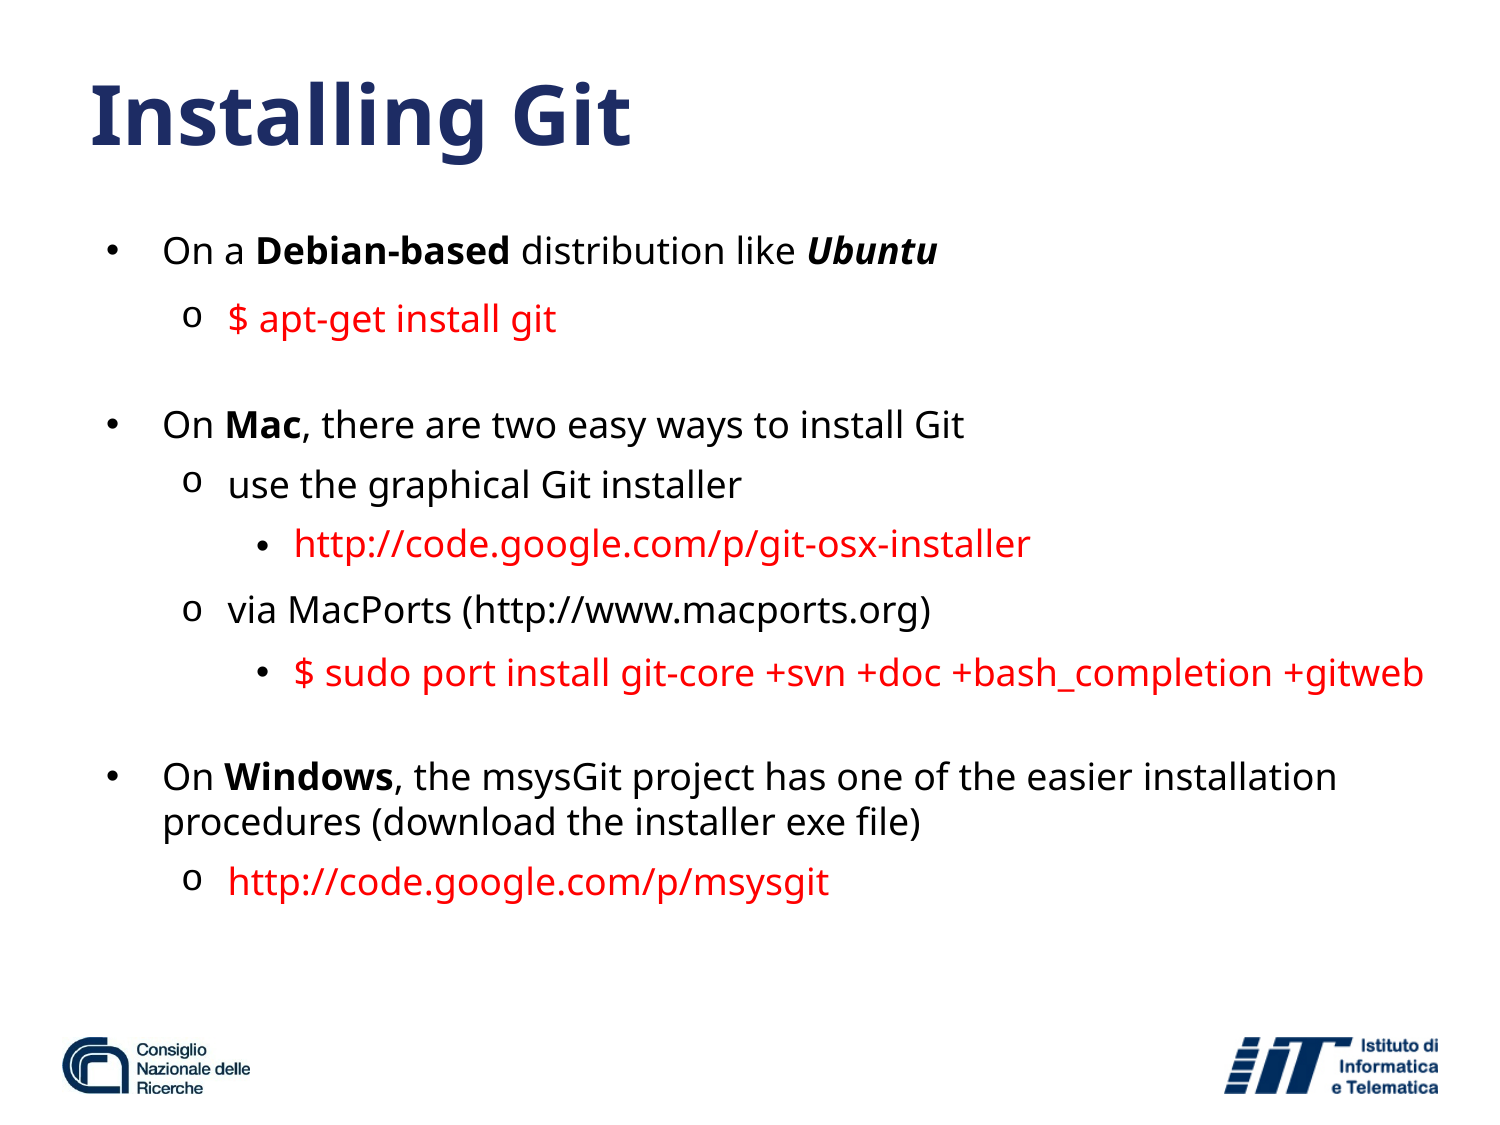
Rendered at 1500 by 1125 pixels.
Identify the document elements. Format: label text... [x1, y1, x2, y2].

picture [1224, 1037, 1438, 1094]
picture [62, 1037, 250, 1094]
list On a Debian-based distribution like Ubuntu $ apt-get install git On Mac, there are two easy ways to install Git use the graphical Git installer http://code.google.com/p/git-osx-installer via MacPorts (http://www.macports.org) $ sudo port install git-core +svn +doc +bash_completion +gitweb On Windows, the msysGit project has one of the easier installation procedures (download the installer exe file) http://code.google.com/p/msysgit [90, 228, 1441, 1022]
title Installing Git [74, 45, 1449, 180]
